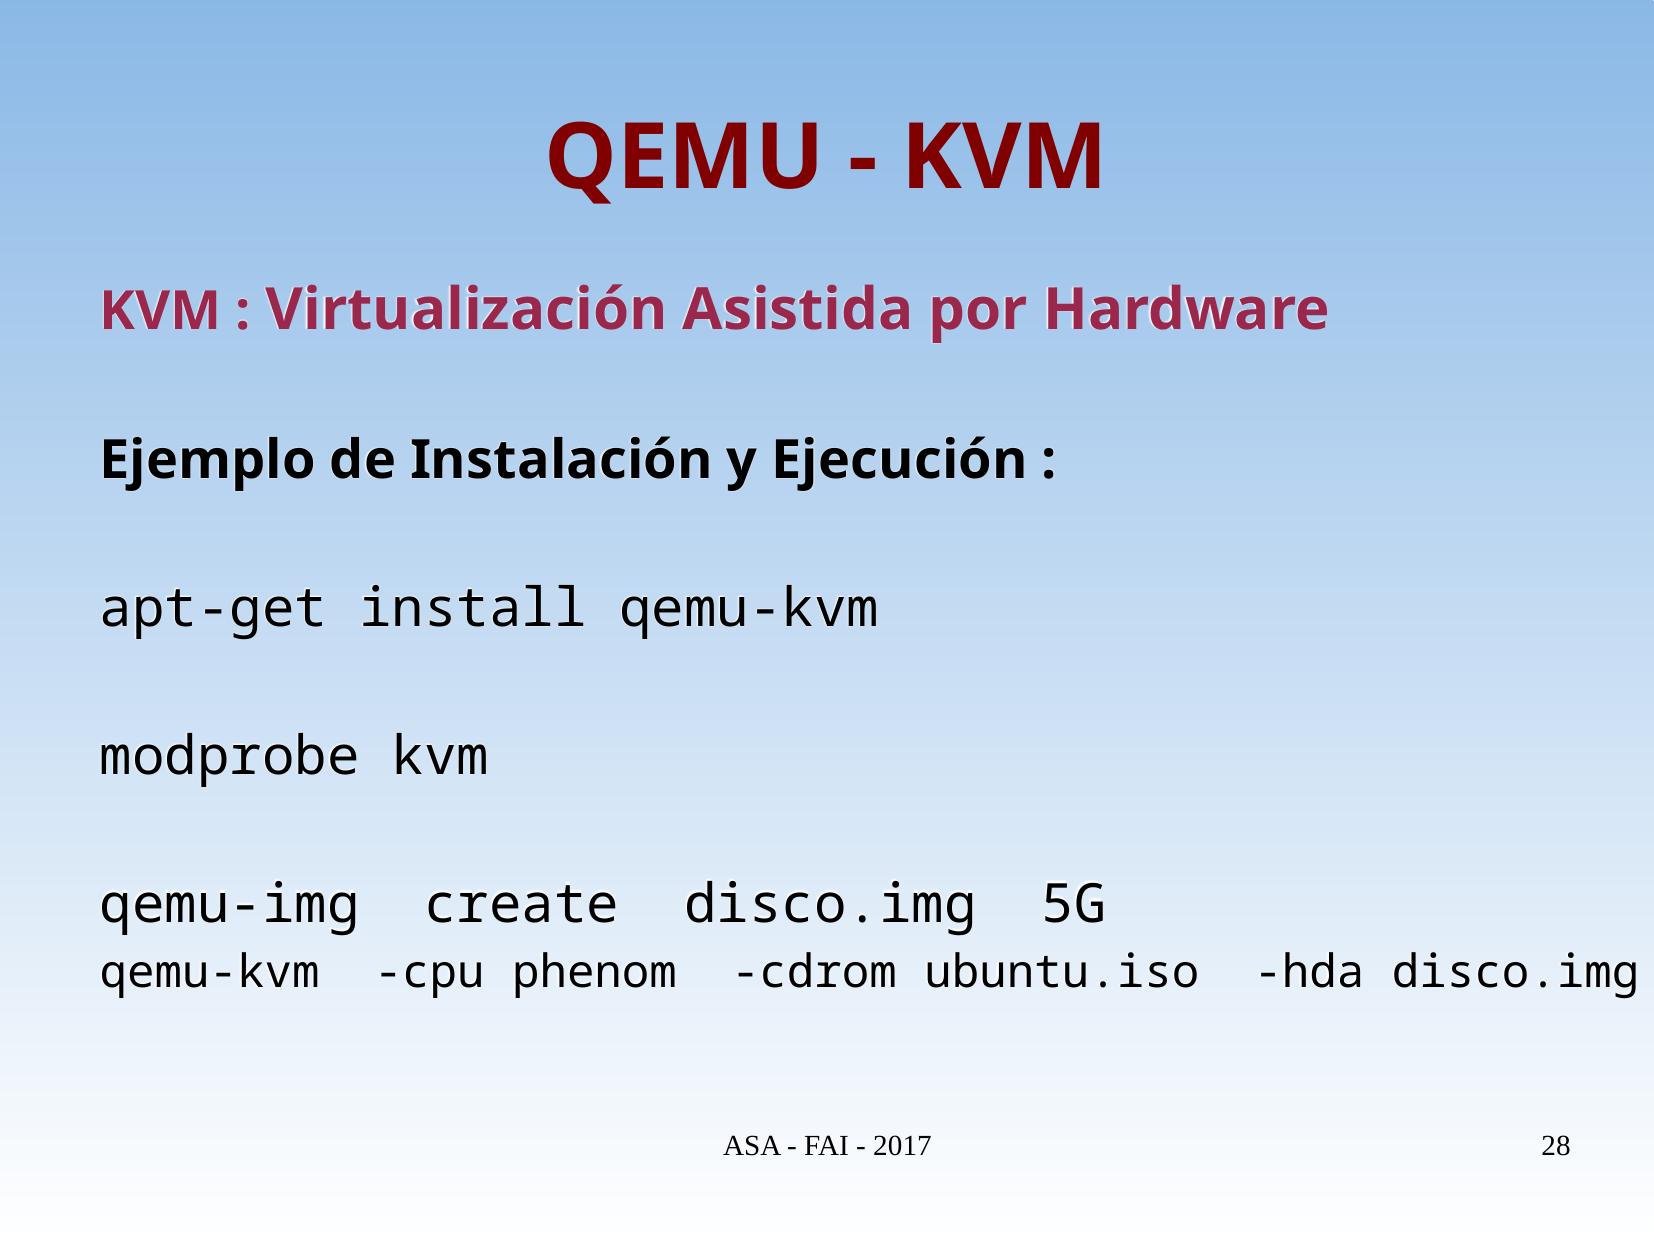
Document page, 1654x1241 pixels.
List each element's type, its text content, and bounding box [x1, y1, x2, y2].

text_box KVM : Virtualización Asistida por Hardware Ejemplo de Instalación y Ejecución : apt-get install qemu-kvm modprobe kvm qemu-img create disco.img 5G qemu-kvm -cpu phenom -cdrom ubuntu.iso -hda disco.img [84, 260, 1654, 994]
title QEMU - KVM [82, 49, 1571, 257]
